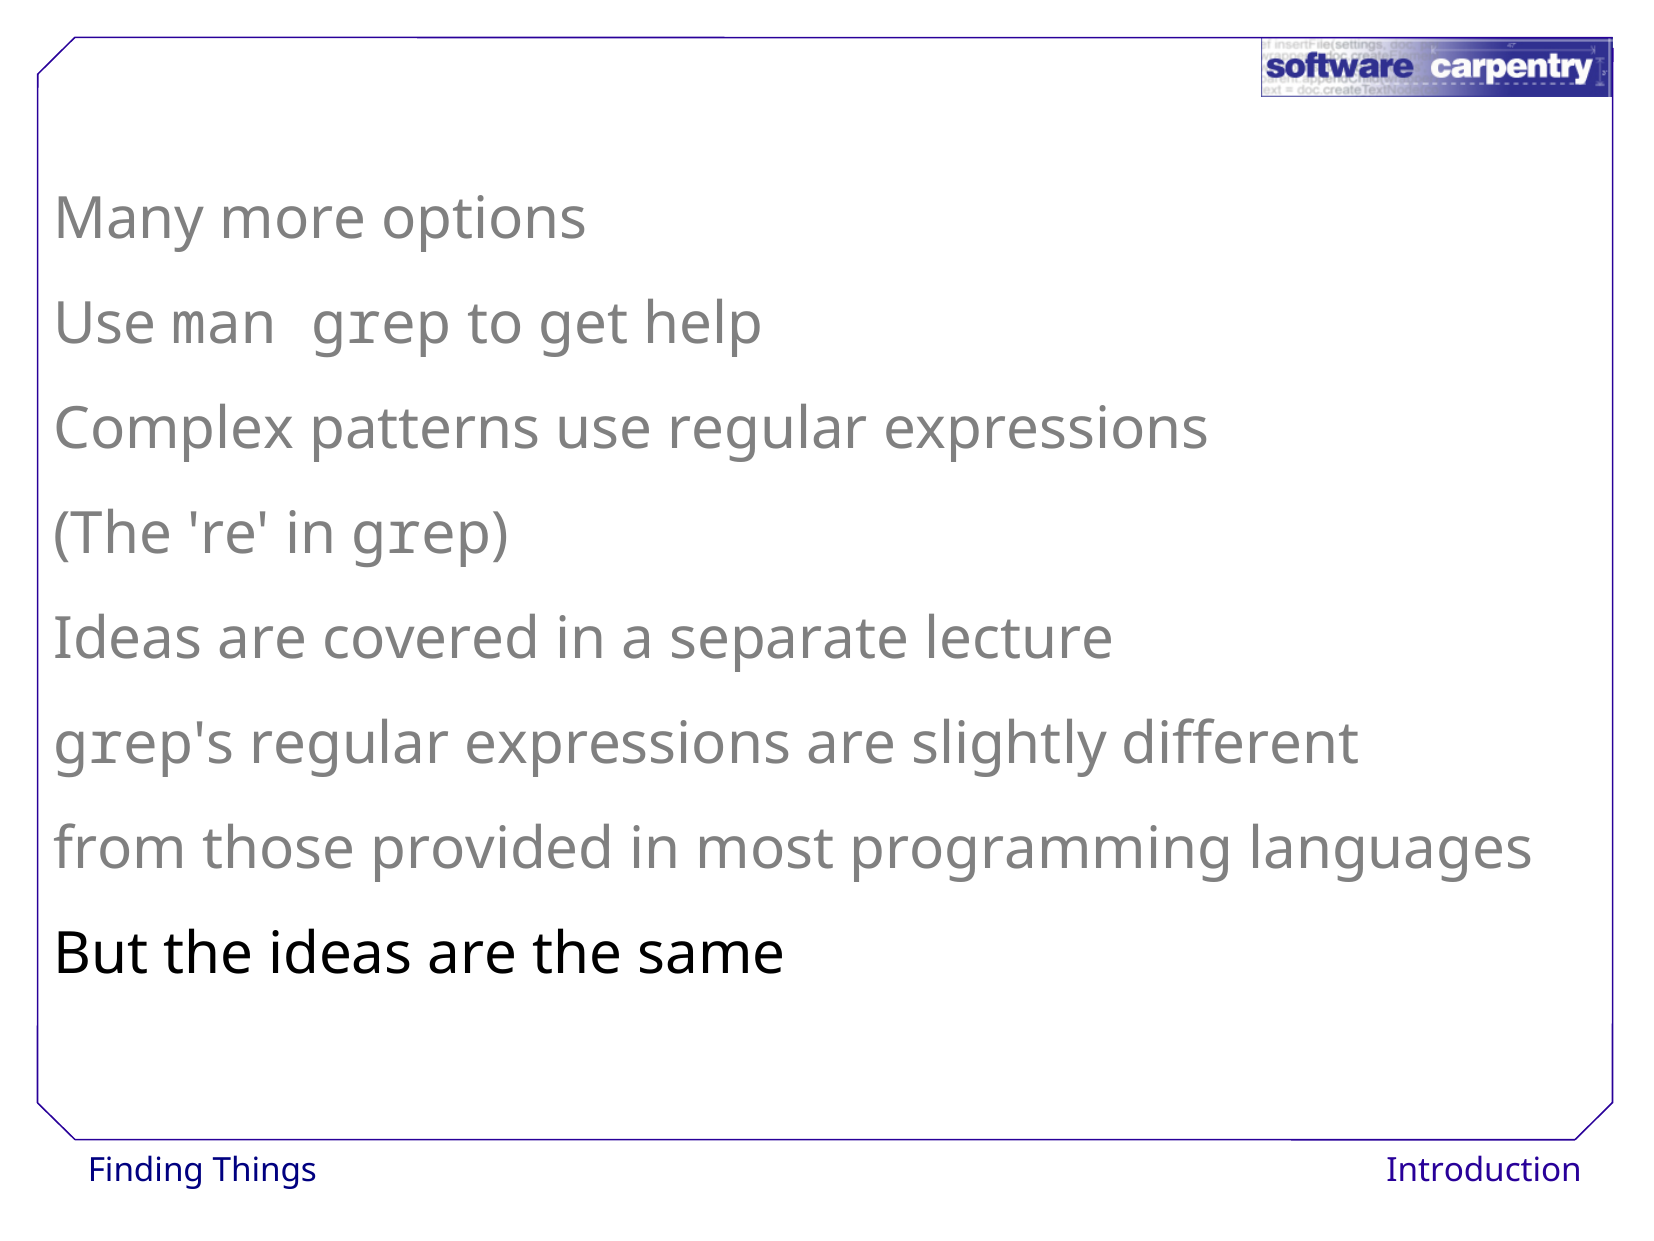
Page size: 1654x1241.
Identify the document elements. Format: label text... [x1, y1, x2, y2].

text_box Many more options Use man grep to get help Complex patterns use regular expressions (The 're' in grep) Ideas are covered in a separate lecture grep's regular expressions are slightly different from those provided in most programming languages But the ideas are the same [38, 137, 1654, 993]
picture [1261, 39, 1613, 97]
